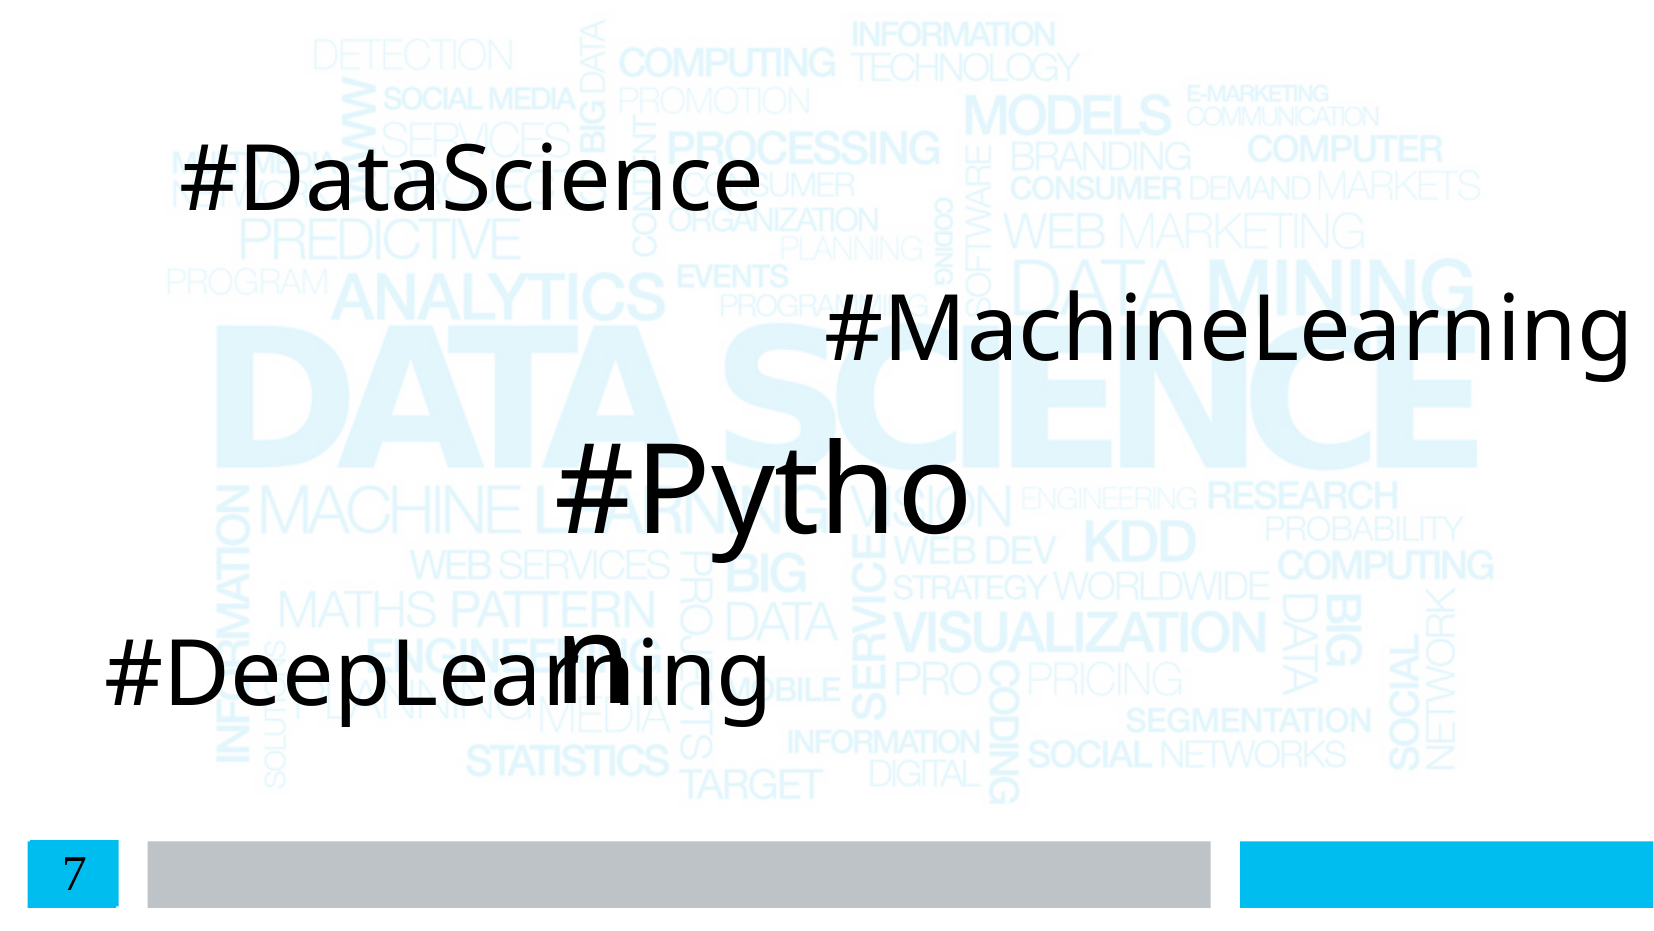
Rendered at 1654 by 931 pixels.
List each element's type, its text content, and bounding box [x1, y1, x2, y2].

text_box #DataScience [165, 105, 811, 223]
picture [129, 0, 1527, 841]
text_box #MachineLearning [810, 255, 1651, 373]
text_box #DeepLearning [90, 600, 796, 718]
text_box #Python [540, 392, 1066, 571]
